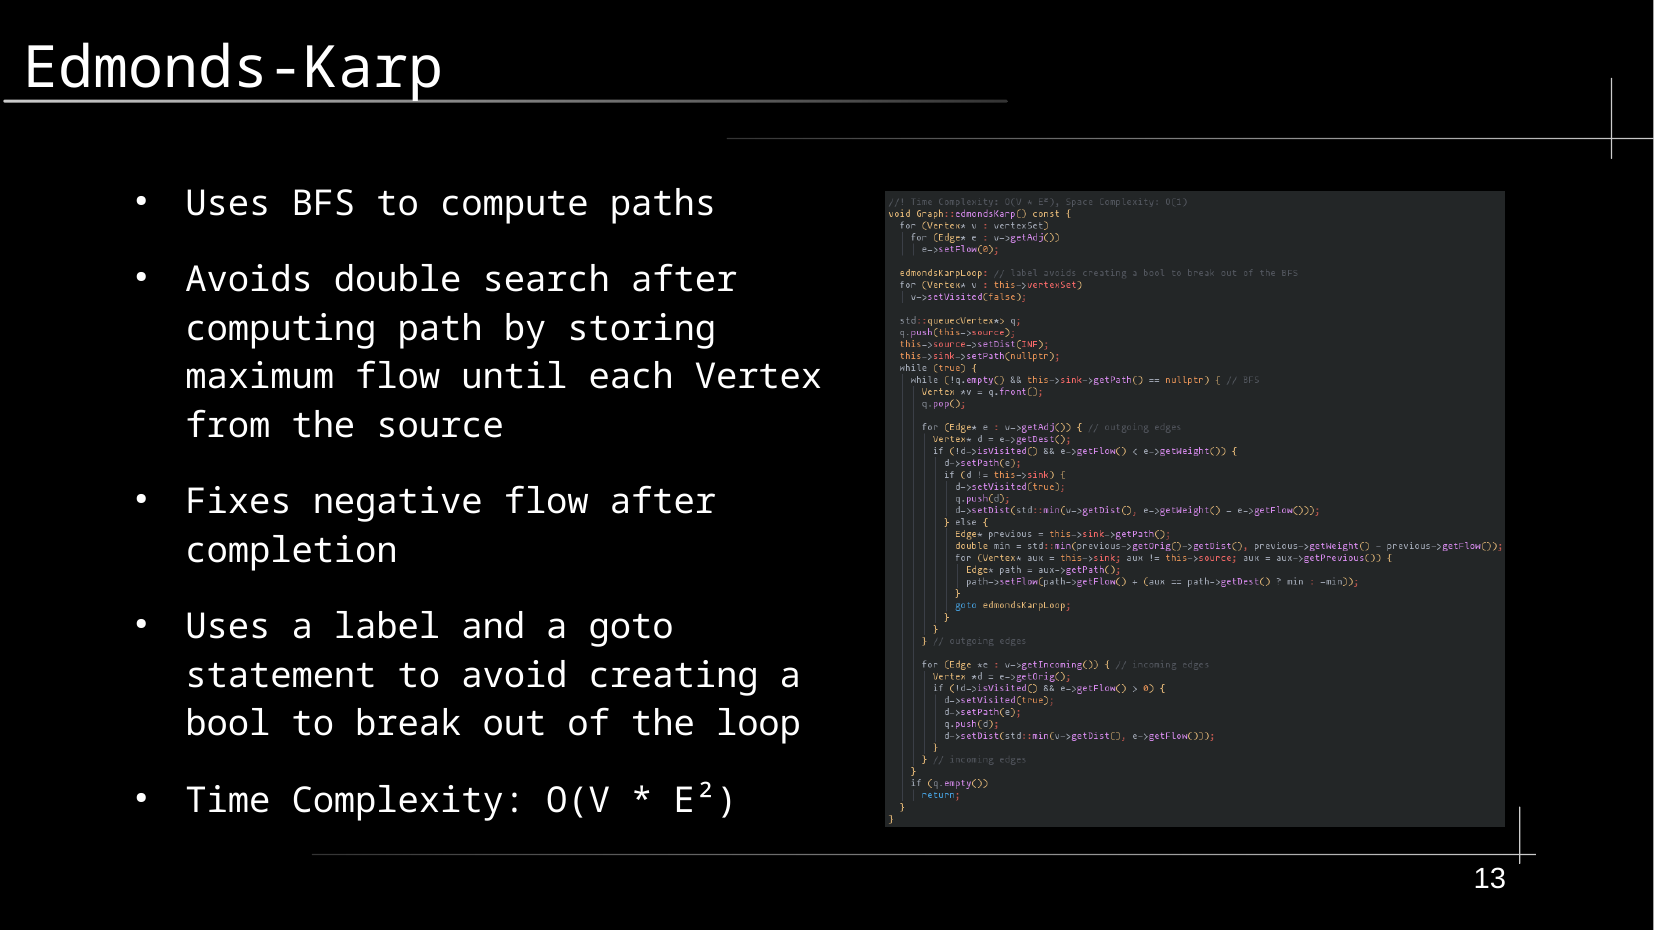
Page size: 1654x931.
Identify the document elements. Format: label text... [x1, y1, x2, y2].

title Edmonds-Karp [23, 11, 1589, 119]
picture [885, 191, 1505, 827]
list Uses BFS to compute paths Avoids double search after computing path by storing maximum flow until each Vertex from the source Fixes negative flow after completion Uses a label and a goto statement to avoid creating a bool to break out of the loop Time Complexity: O(V * E²) [118, 177, 886, 827]
